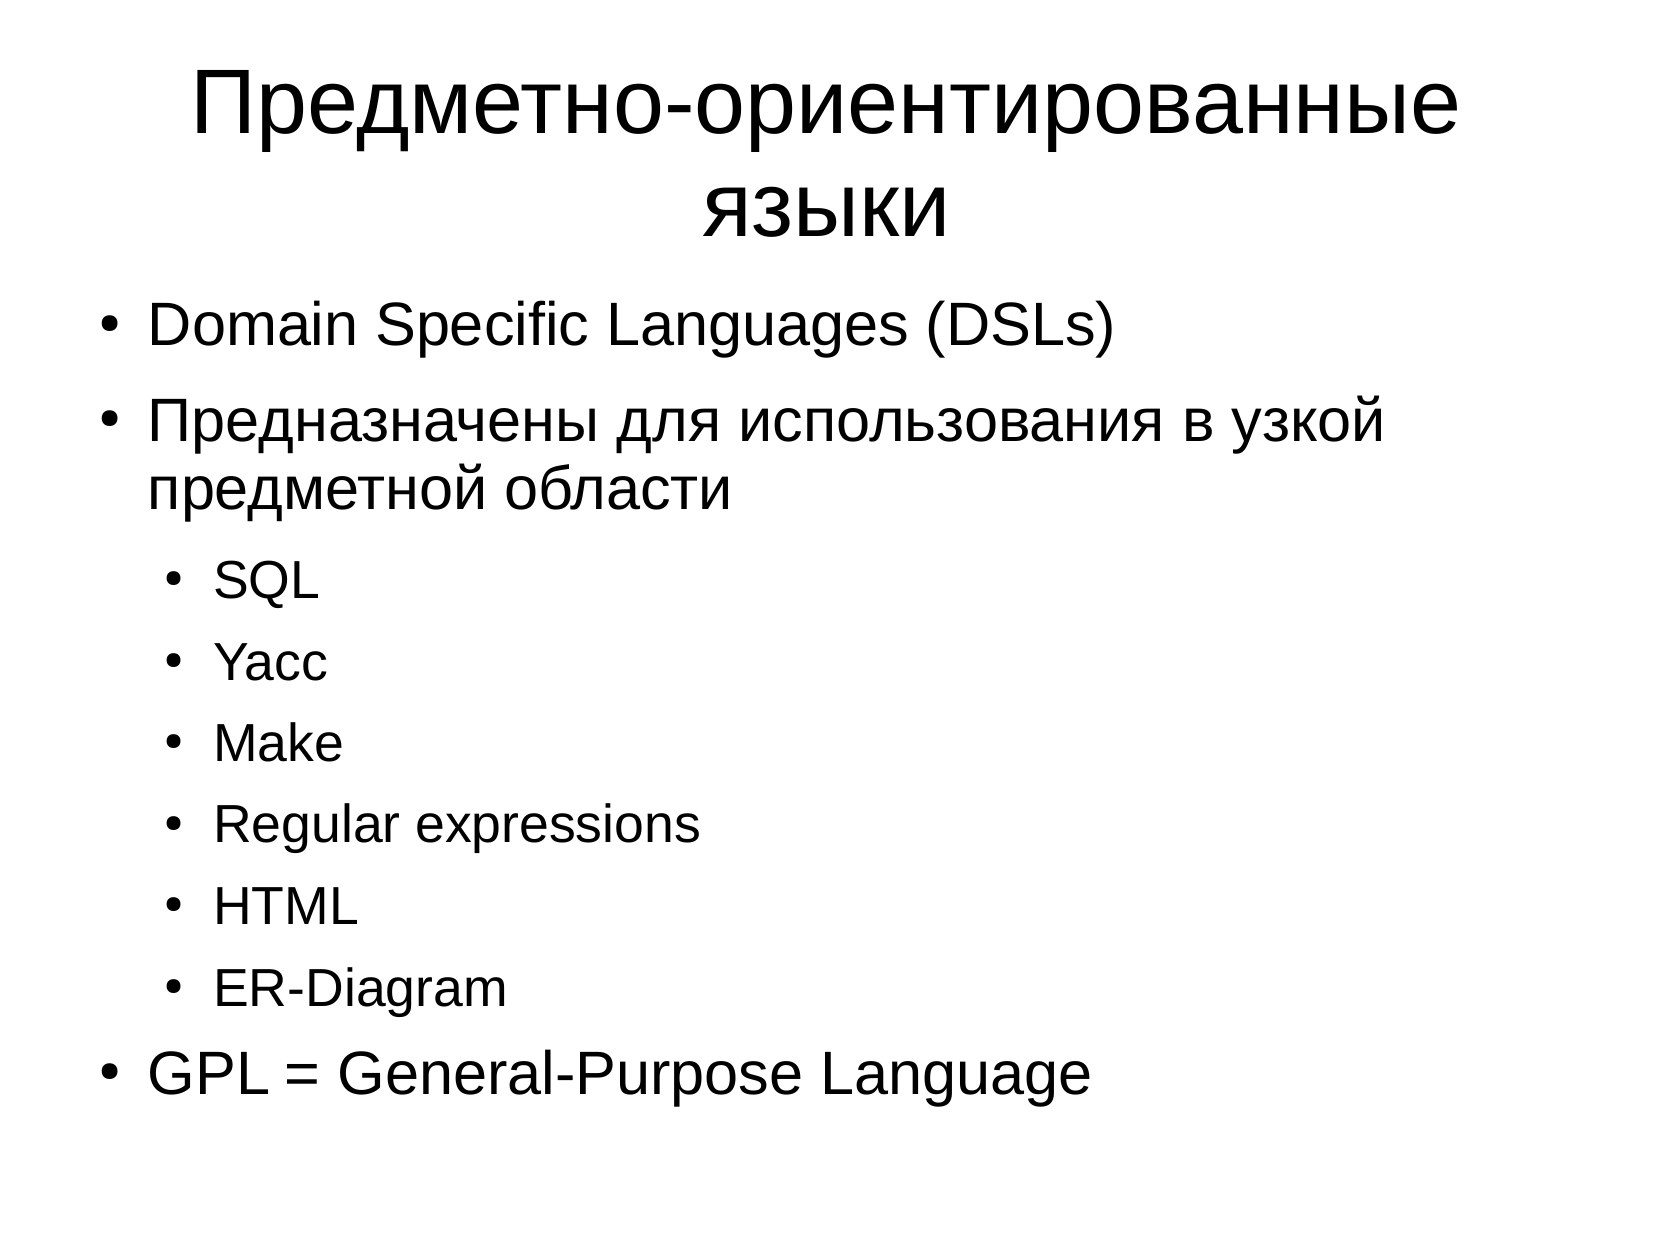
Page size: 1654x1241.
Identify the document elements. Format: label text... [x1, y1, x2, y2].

list Domain Specific Languages (DSLs) Предназначены для использования в узкой предметной области SQL Yacc Make Regular expressions HTML ER-Diagram GPL = General-Purpose Language [82, 290, 1571, 1109]
title Предметно-ориентированные языки [82, 49, 1571, 257]
